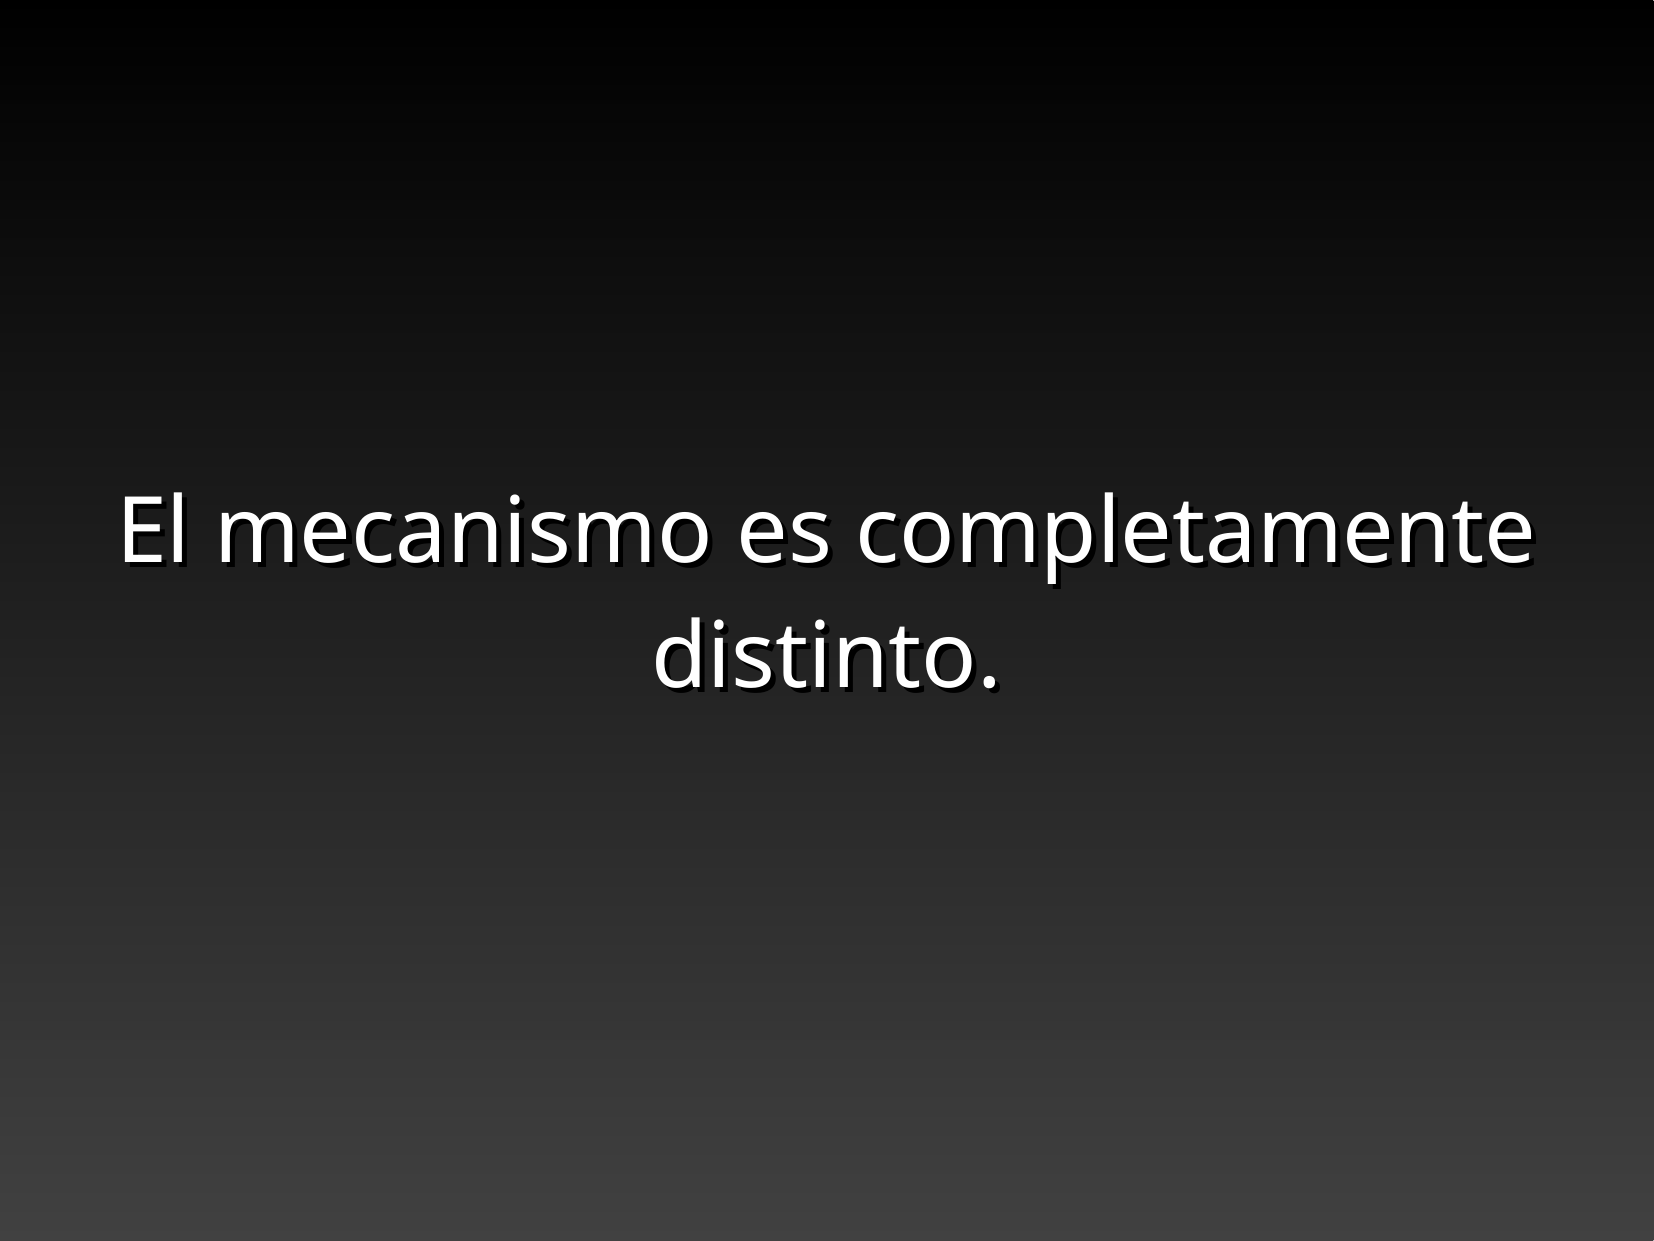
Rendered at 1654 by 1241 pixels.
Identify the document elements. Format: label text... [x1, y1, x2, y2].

title El mecanismo es completamente distinto. [82, 482, 1571, 698]
